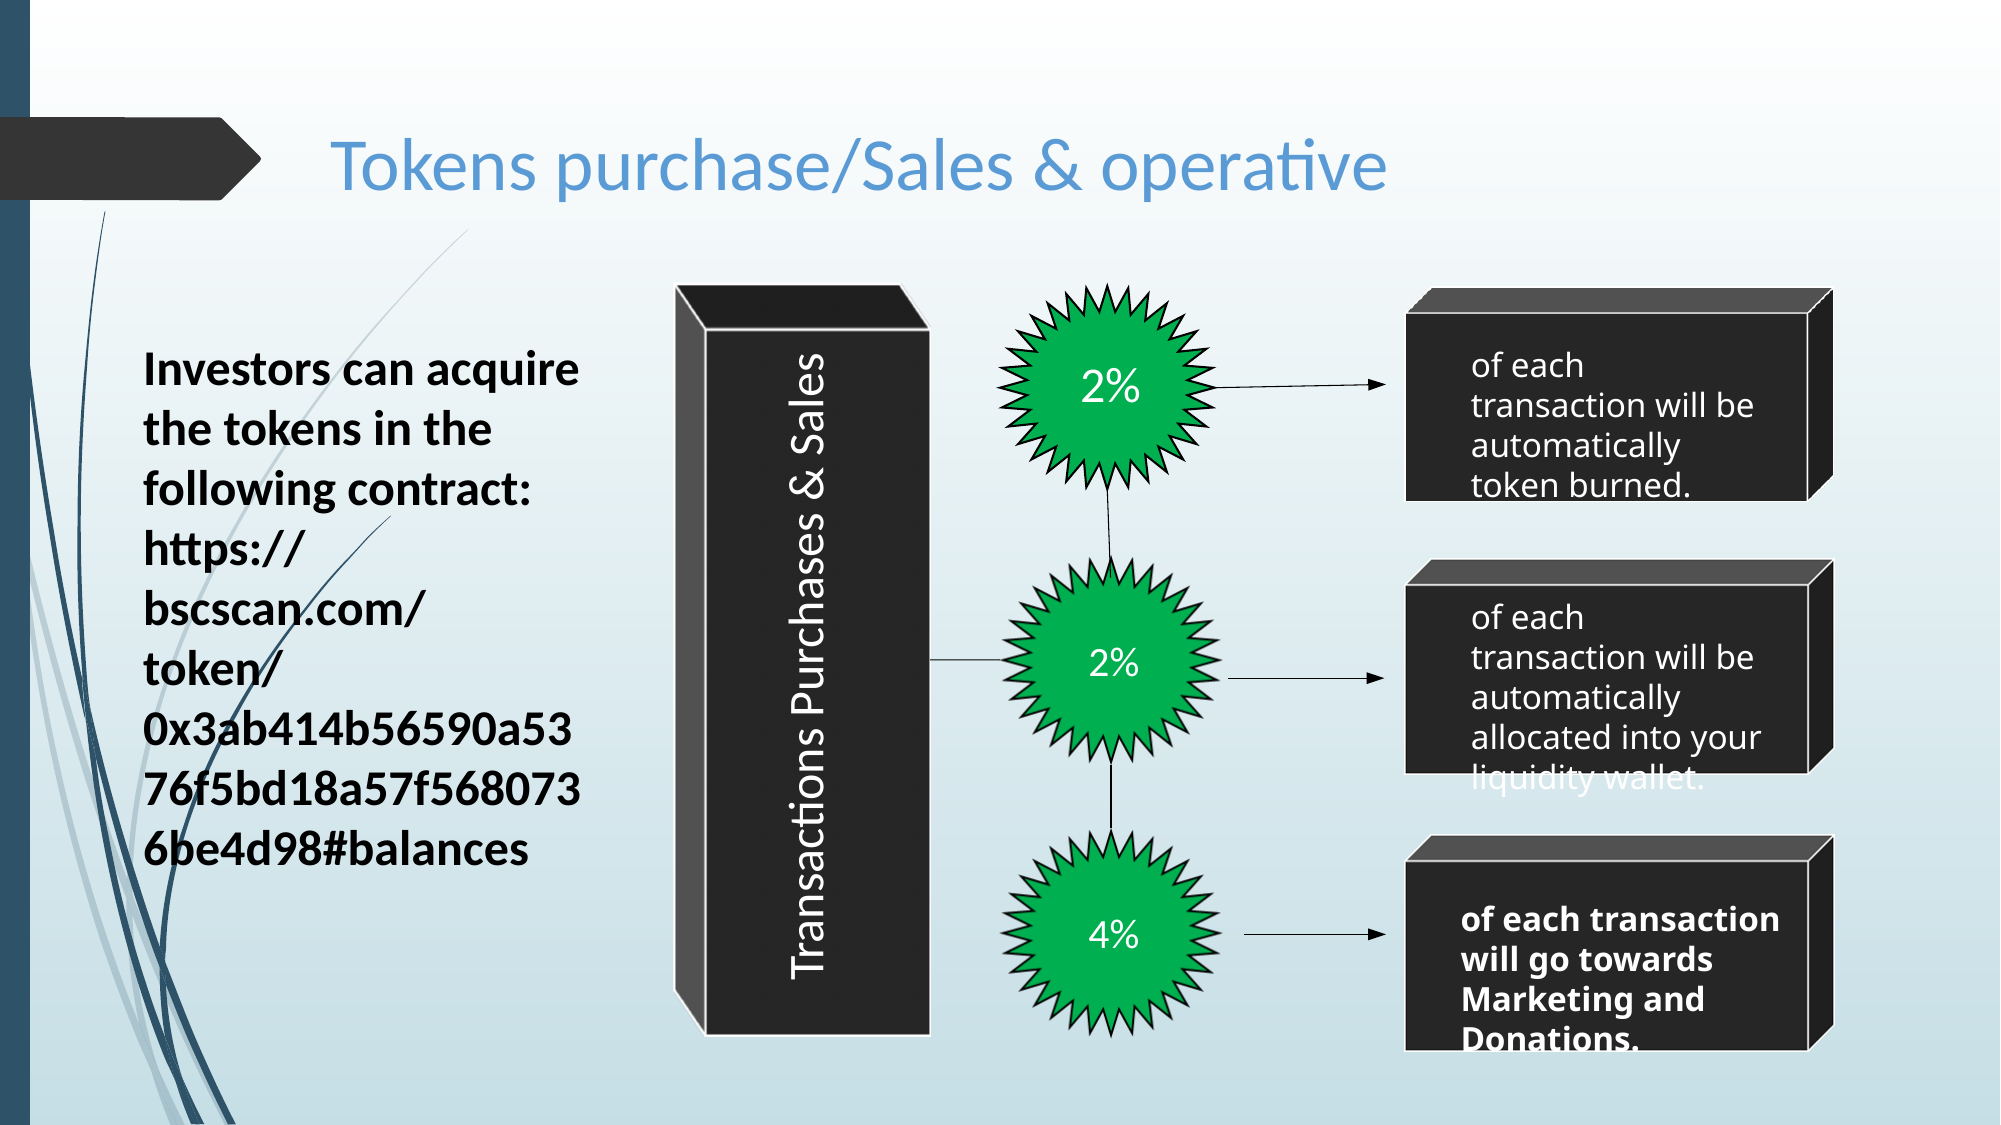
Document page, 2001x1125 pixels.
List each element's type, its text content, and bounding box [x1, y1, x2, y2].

text_box 2% [1073, 627, 1175, 693]
text_box Investors can acquire the tokens in the following contract: https://bscscan.com/token/0x3ab414b56590a5376f5bd18a57f5680736be4d98#balances [128, 327, 601, 828]
picture [1476, 766, 1552, 775]
picture [1404, 558, 1835, 775]
picture [1654, 766, 1660, 775]
text_box 2% [1065, 344, 1157, 421]
picture [1555, 766, 1651, 775]
picture [1404, 286, 1834, 503]
picture [999, 554, 1223, 766]
picture [999, 827, 1223, 1039]
text_box Transactions Purchases & Sales [765, 258, 842, 996]
text_box 4% [1073, 899, 1170, 965]
text_box Tokens purchase/Sales & operative [315, 108, 1454, 215]
text_box of each transaction will be automatically allocated into your liquidity wallet. [1455, 588, 1783, 766]
picture [673, 282, 931, 1038]
text_box of each transaction will go towards Marketing and Donations. [1445, 891, 1810, 1028]
text_box of each transaction will be automatically token burned. [1455, 336, 1783, 474]
text_box [999, 286, 1214, 489]
picture [1404, 835, 1835, 1052]
